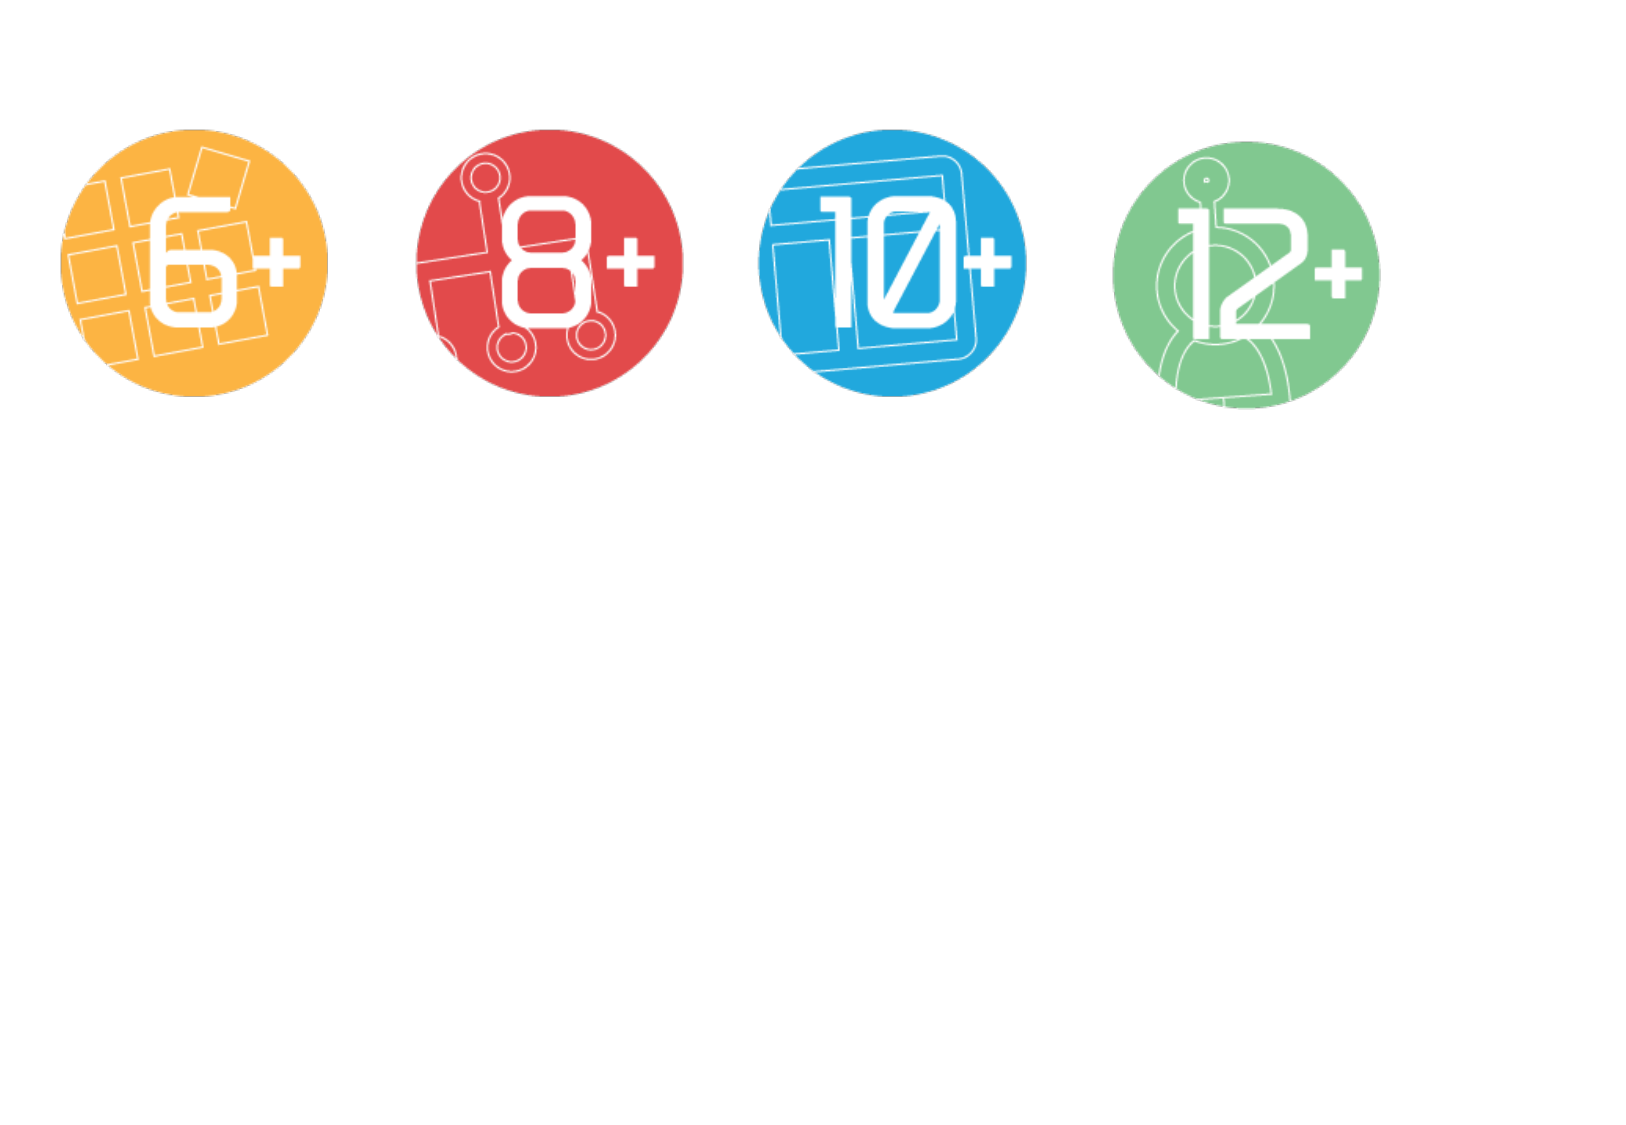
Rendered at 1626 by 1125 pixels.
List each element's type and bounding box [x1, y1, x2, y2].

picture [399, 113, 701, 414]
picture [44, 113, 345, 414]
picture [1096, 125, 1398, 427]
picture [741, 113, 1044, 414]
